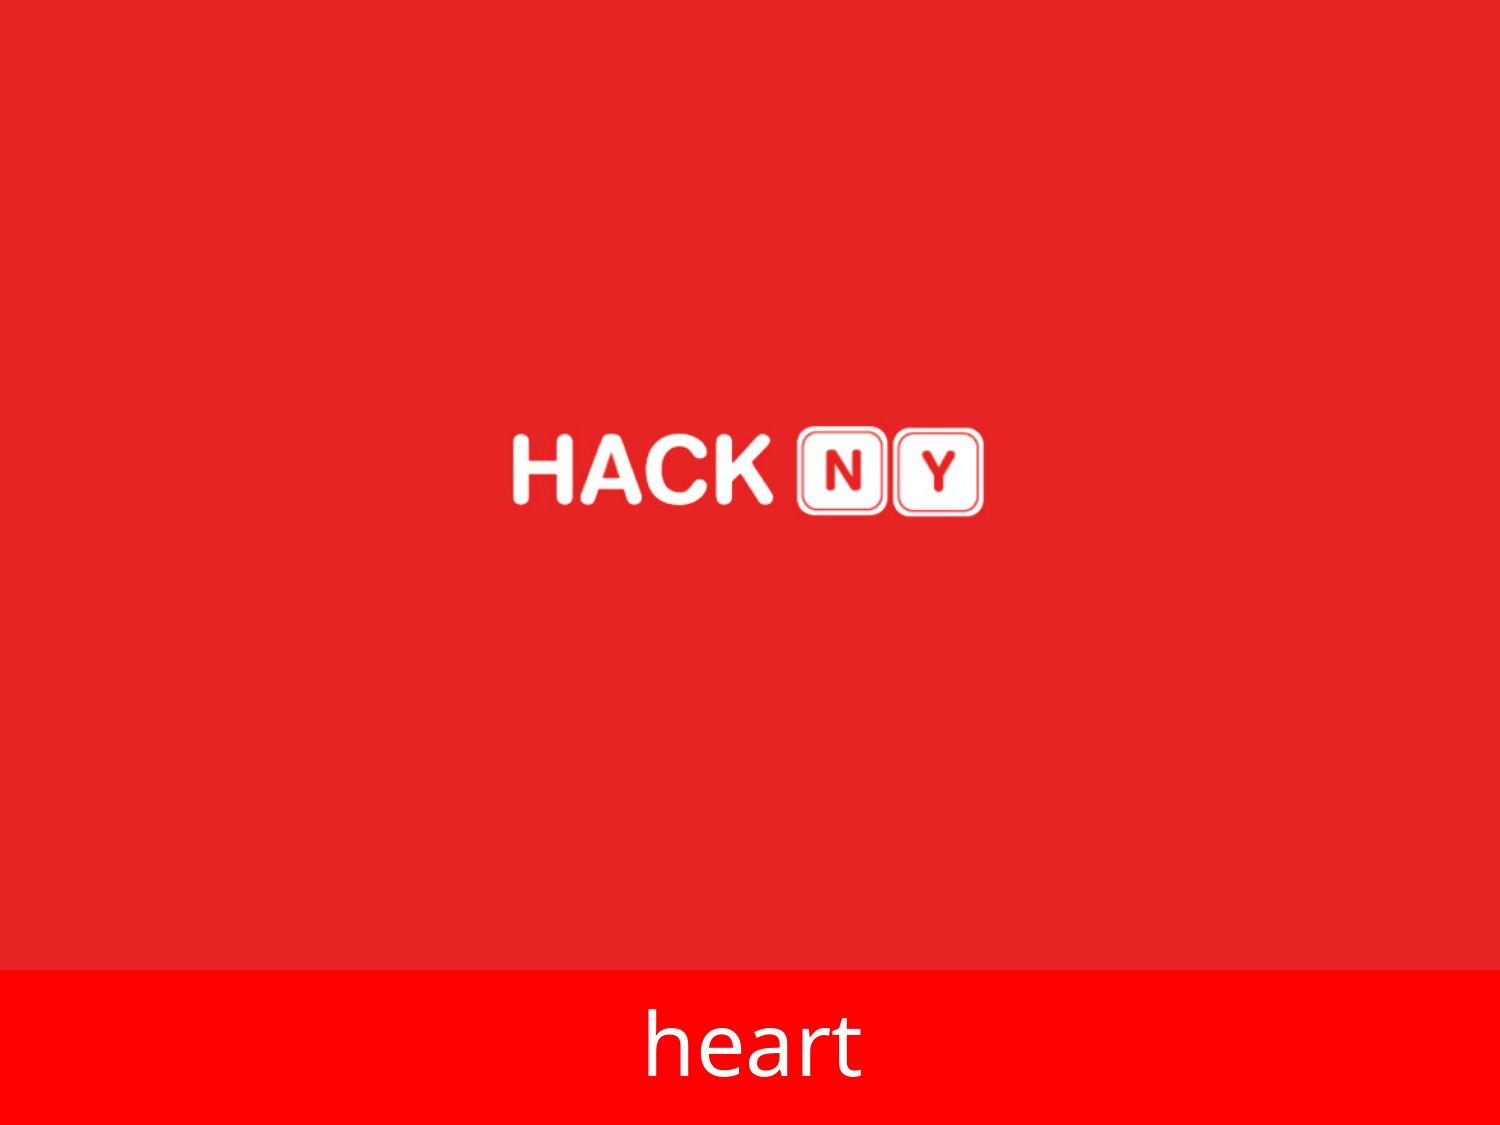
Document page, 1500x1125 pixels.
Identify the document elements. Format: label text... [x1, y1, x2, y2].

list heart [28, 974, 1478, 1111]
picture [0, 0, 1500, 970]
